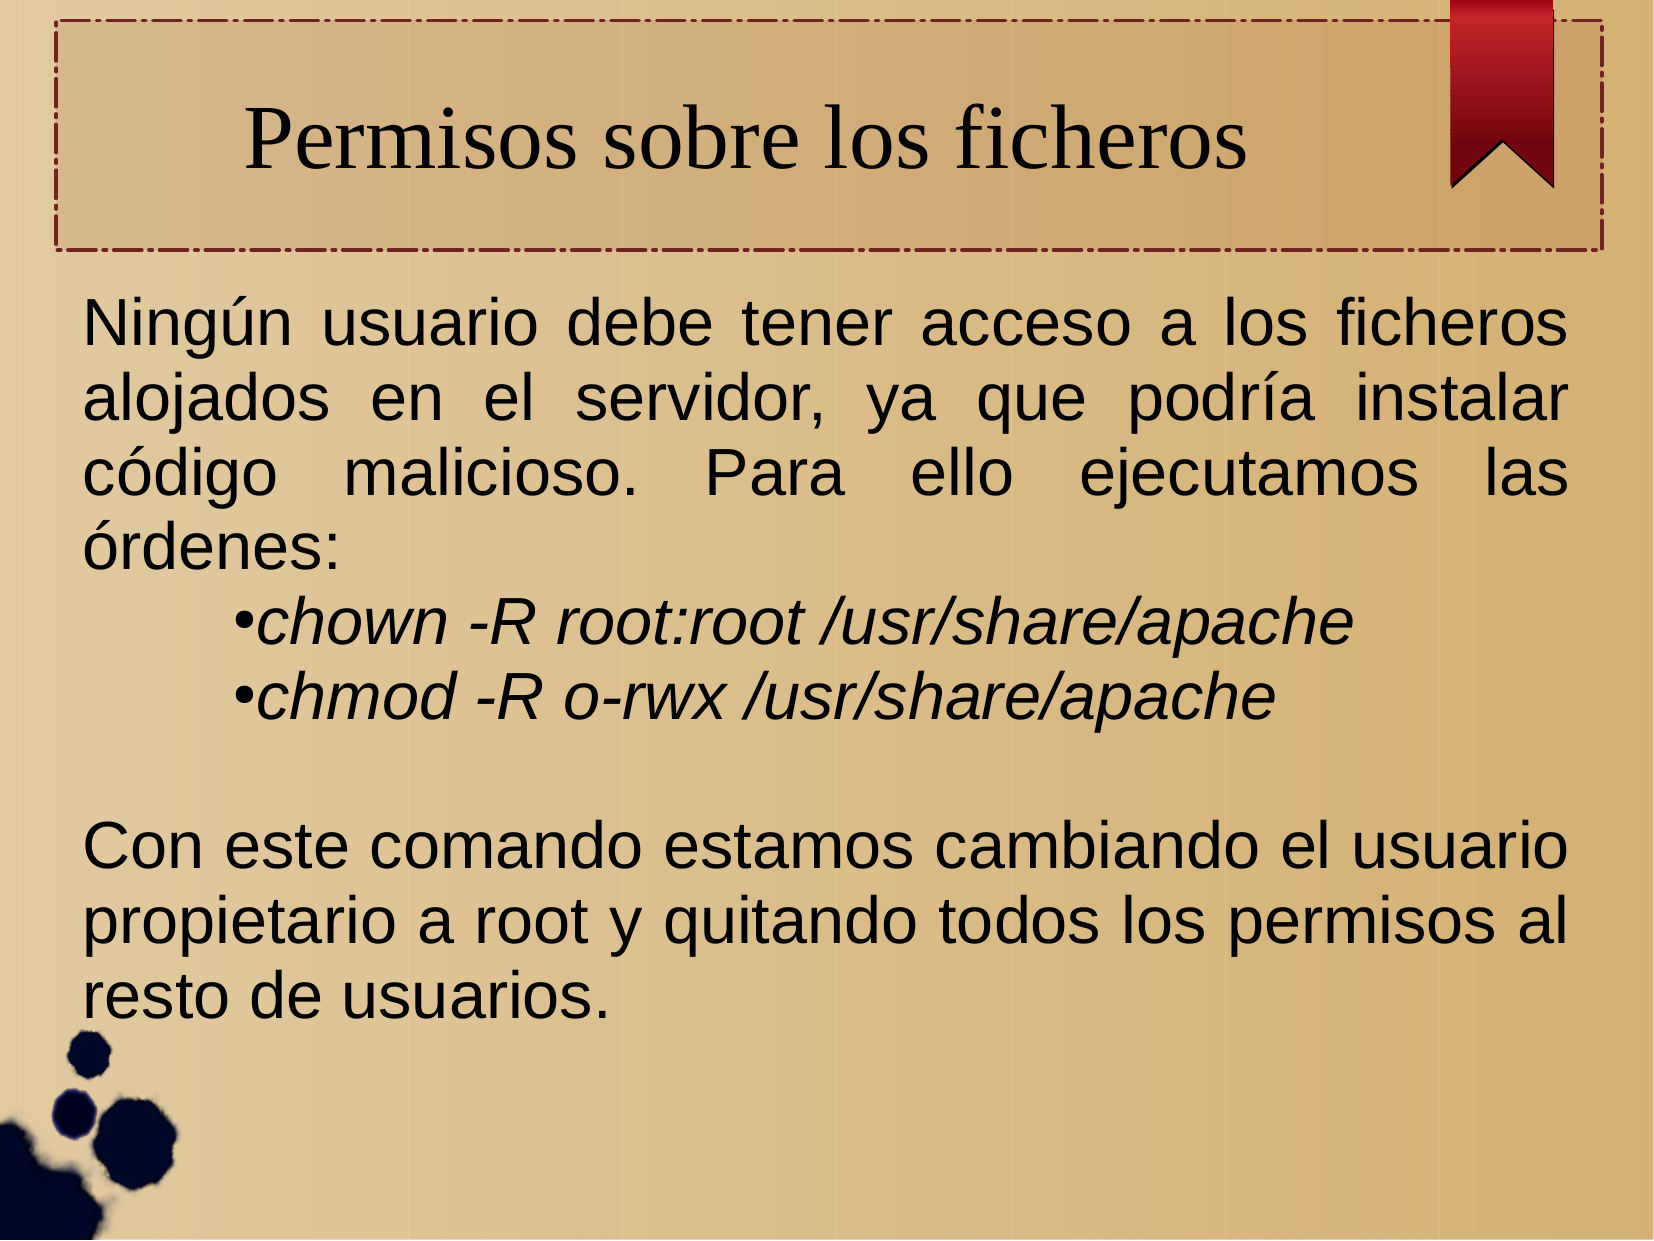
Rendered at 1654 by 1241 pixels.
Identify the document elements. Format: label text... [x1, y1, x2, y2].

title Permisos sobre los ficheros [82, 47, 1412, 229]
subtitle Ningún usuario debe tener acceso a los ficheros alojados en el servidor, ya que podría instalar código malicioso. Para ello ejecutamos las órdenes: chown -R root:root /usr/share/apache chmod -R o-rwx /usr/share/apache Con este comando estamos cambiando el usuario propietario a root y quitando todos los permisos al resto de usuarios. [82, 284, 1571, 1033]
